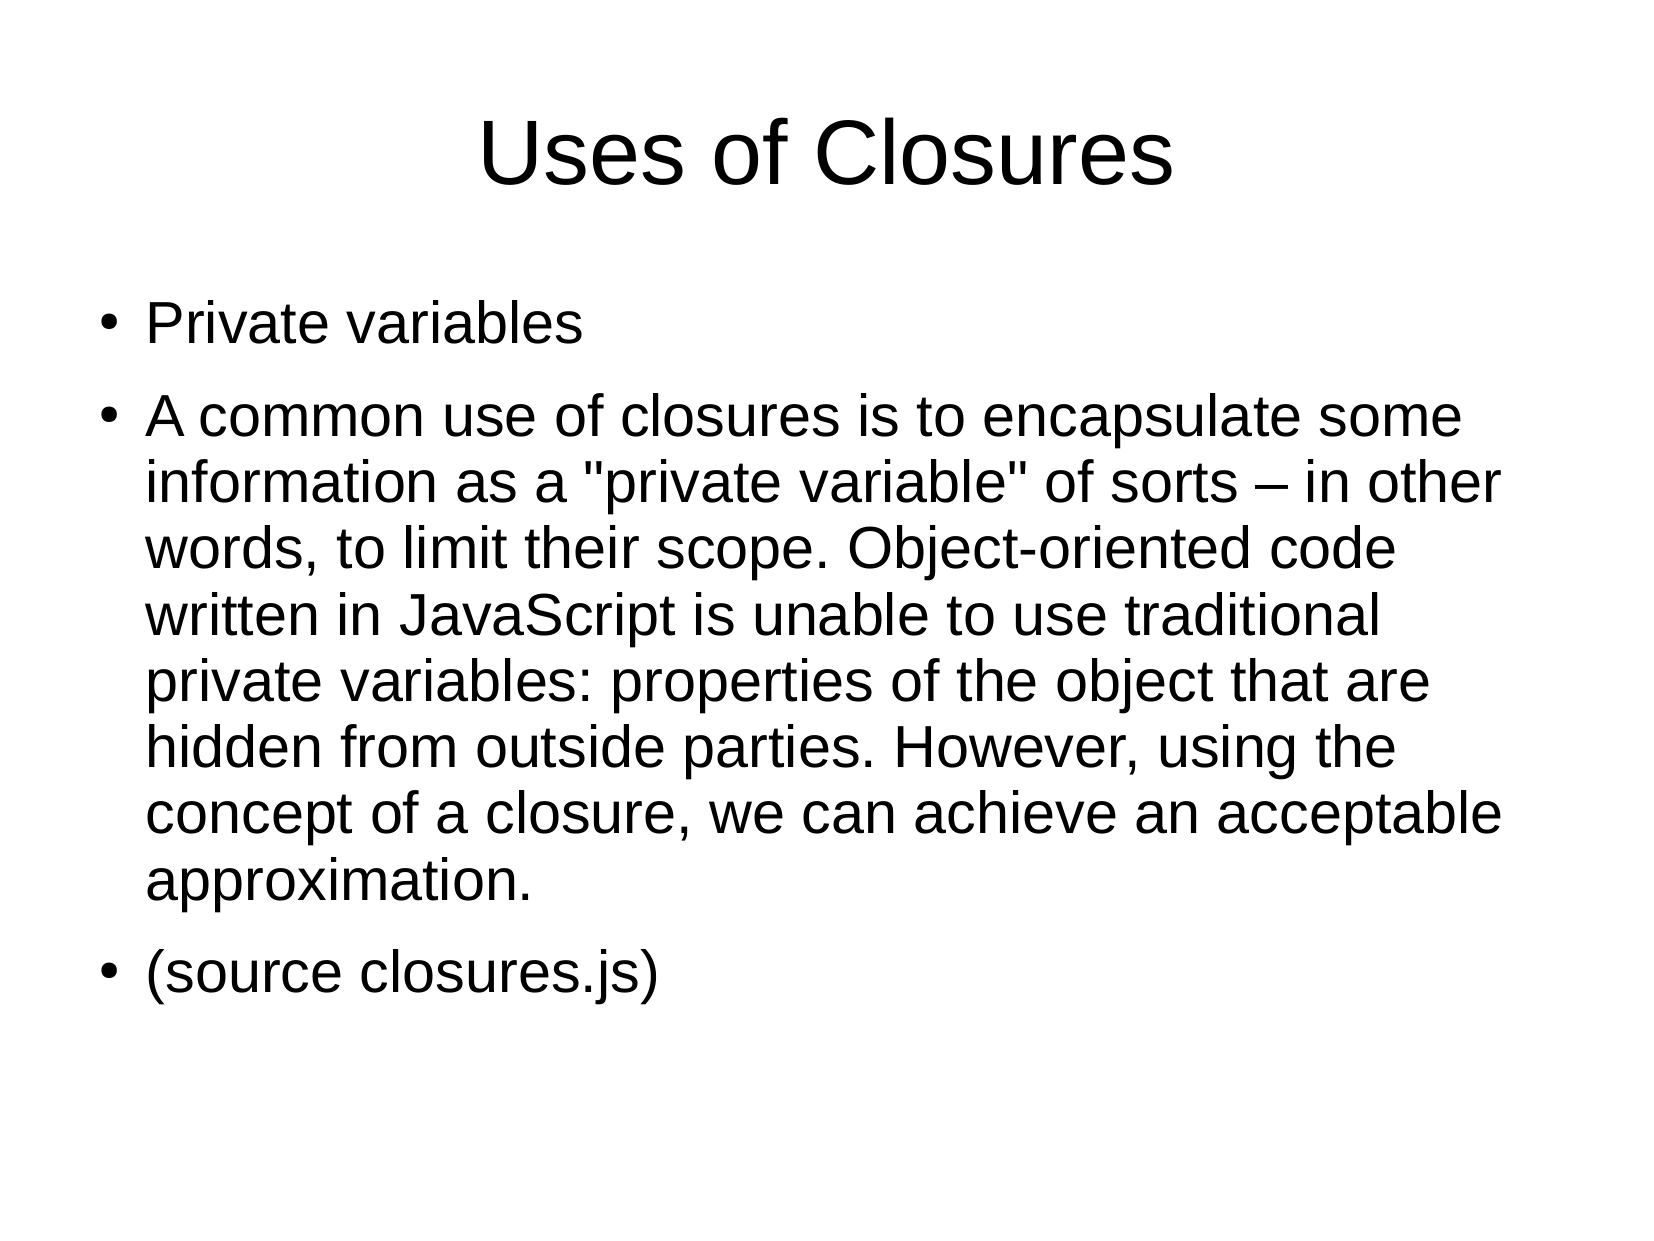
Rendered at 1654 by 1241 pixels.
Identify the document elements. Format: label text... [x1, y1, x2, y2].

list Private variables A common use of closures is to encapsulate some information as a "private variable" of sorts – in other words, to limit their scope. Object-oriented code written in JavaScript is unable to use traditional private variables: properties of the object that are hidden from outside parties. However, using the concept of a closure, we can achieve an acceptable approximation. (source closures.js) [82, 290, 1571, 1010]
title Uses of Closures [82, 49, 1571, 257]
